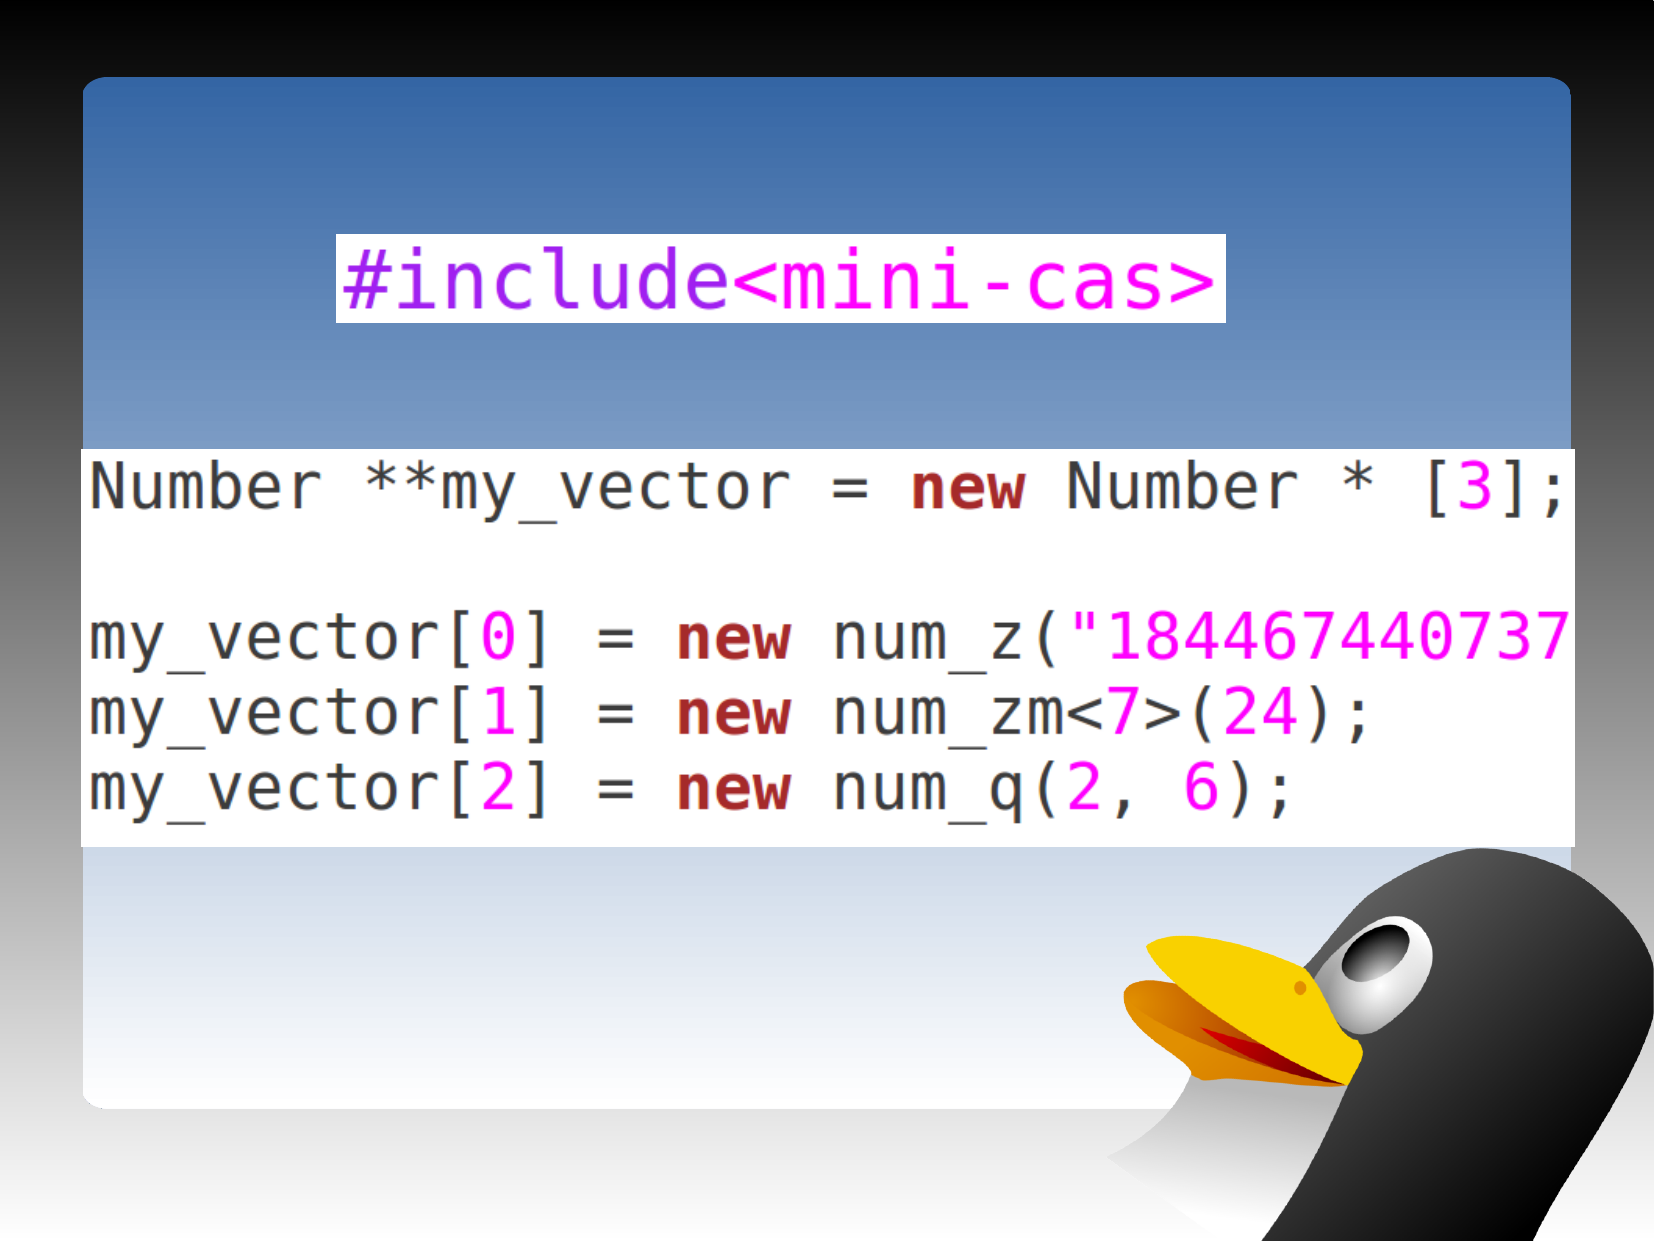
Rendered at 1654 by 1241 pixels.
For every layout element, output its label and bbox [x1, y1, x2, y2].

picture [81, 449, 1654, 1241]
picture [336, 234, 1226, 323]
